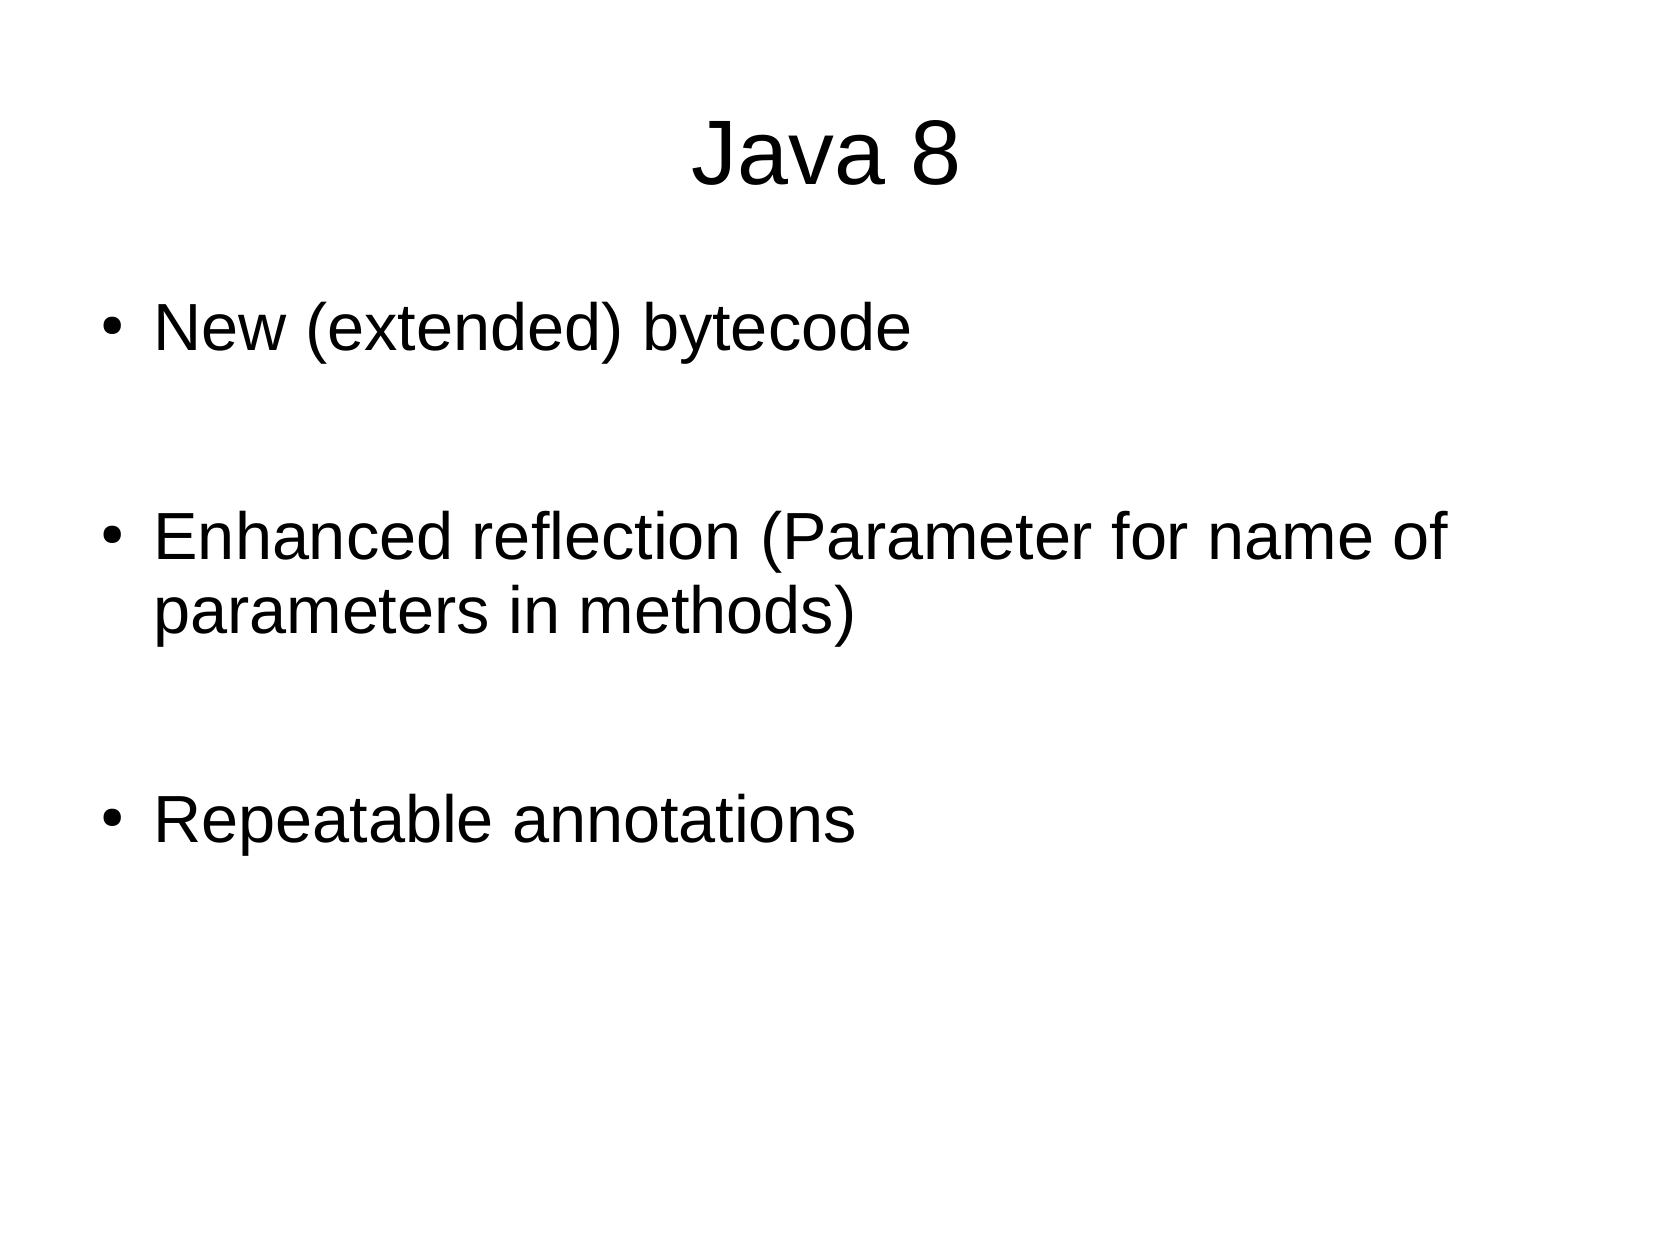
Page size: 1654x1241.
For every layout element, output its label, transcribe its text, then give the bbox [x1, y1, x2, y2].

title Java 8 [82, 49, 1571, 257]
list New (extended) bytecode Enhanced reflection (Parameter for name of parameters in methods) Repeatable annotations [82, 290, 1538, 1010]
